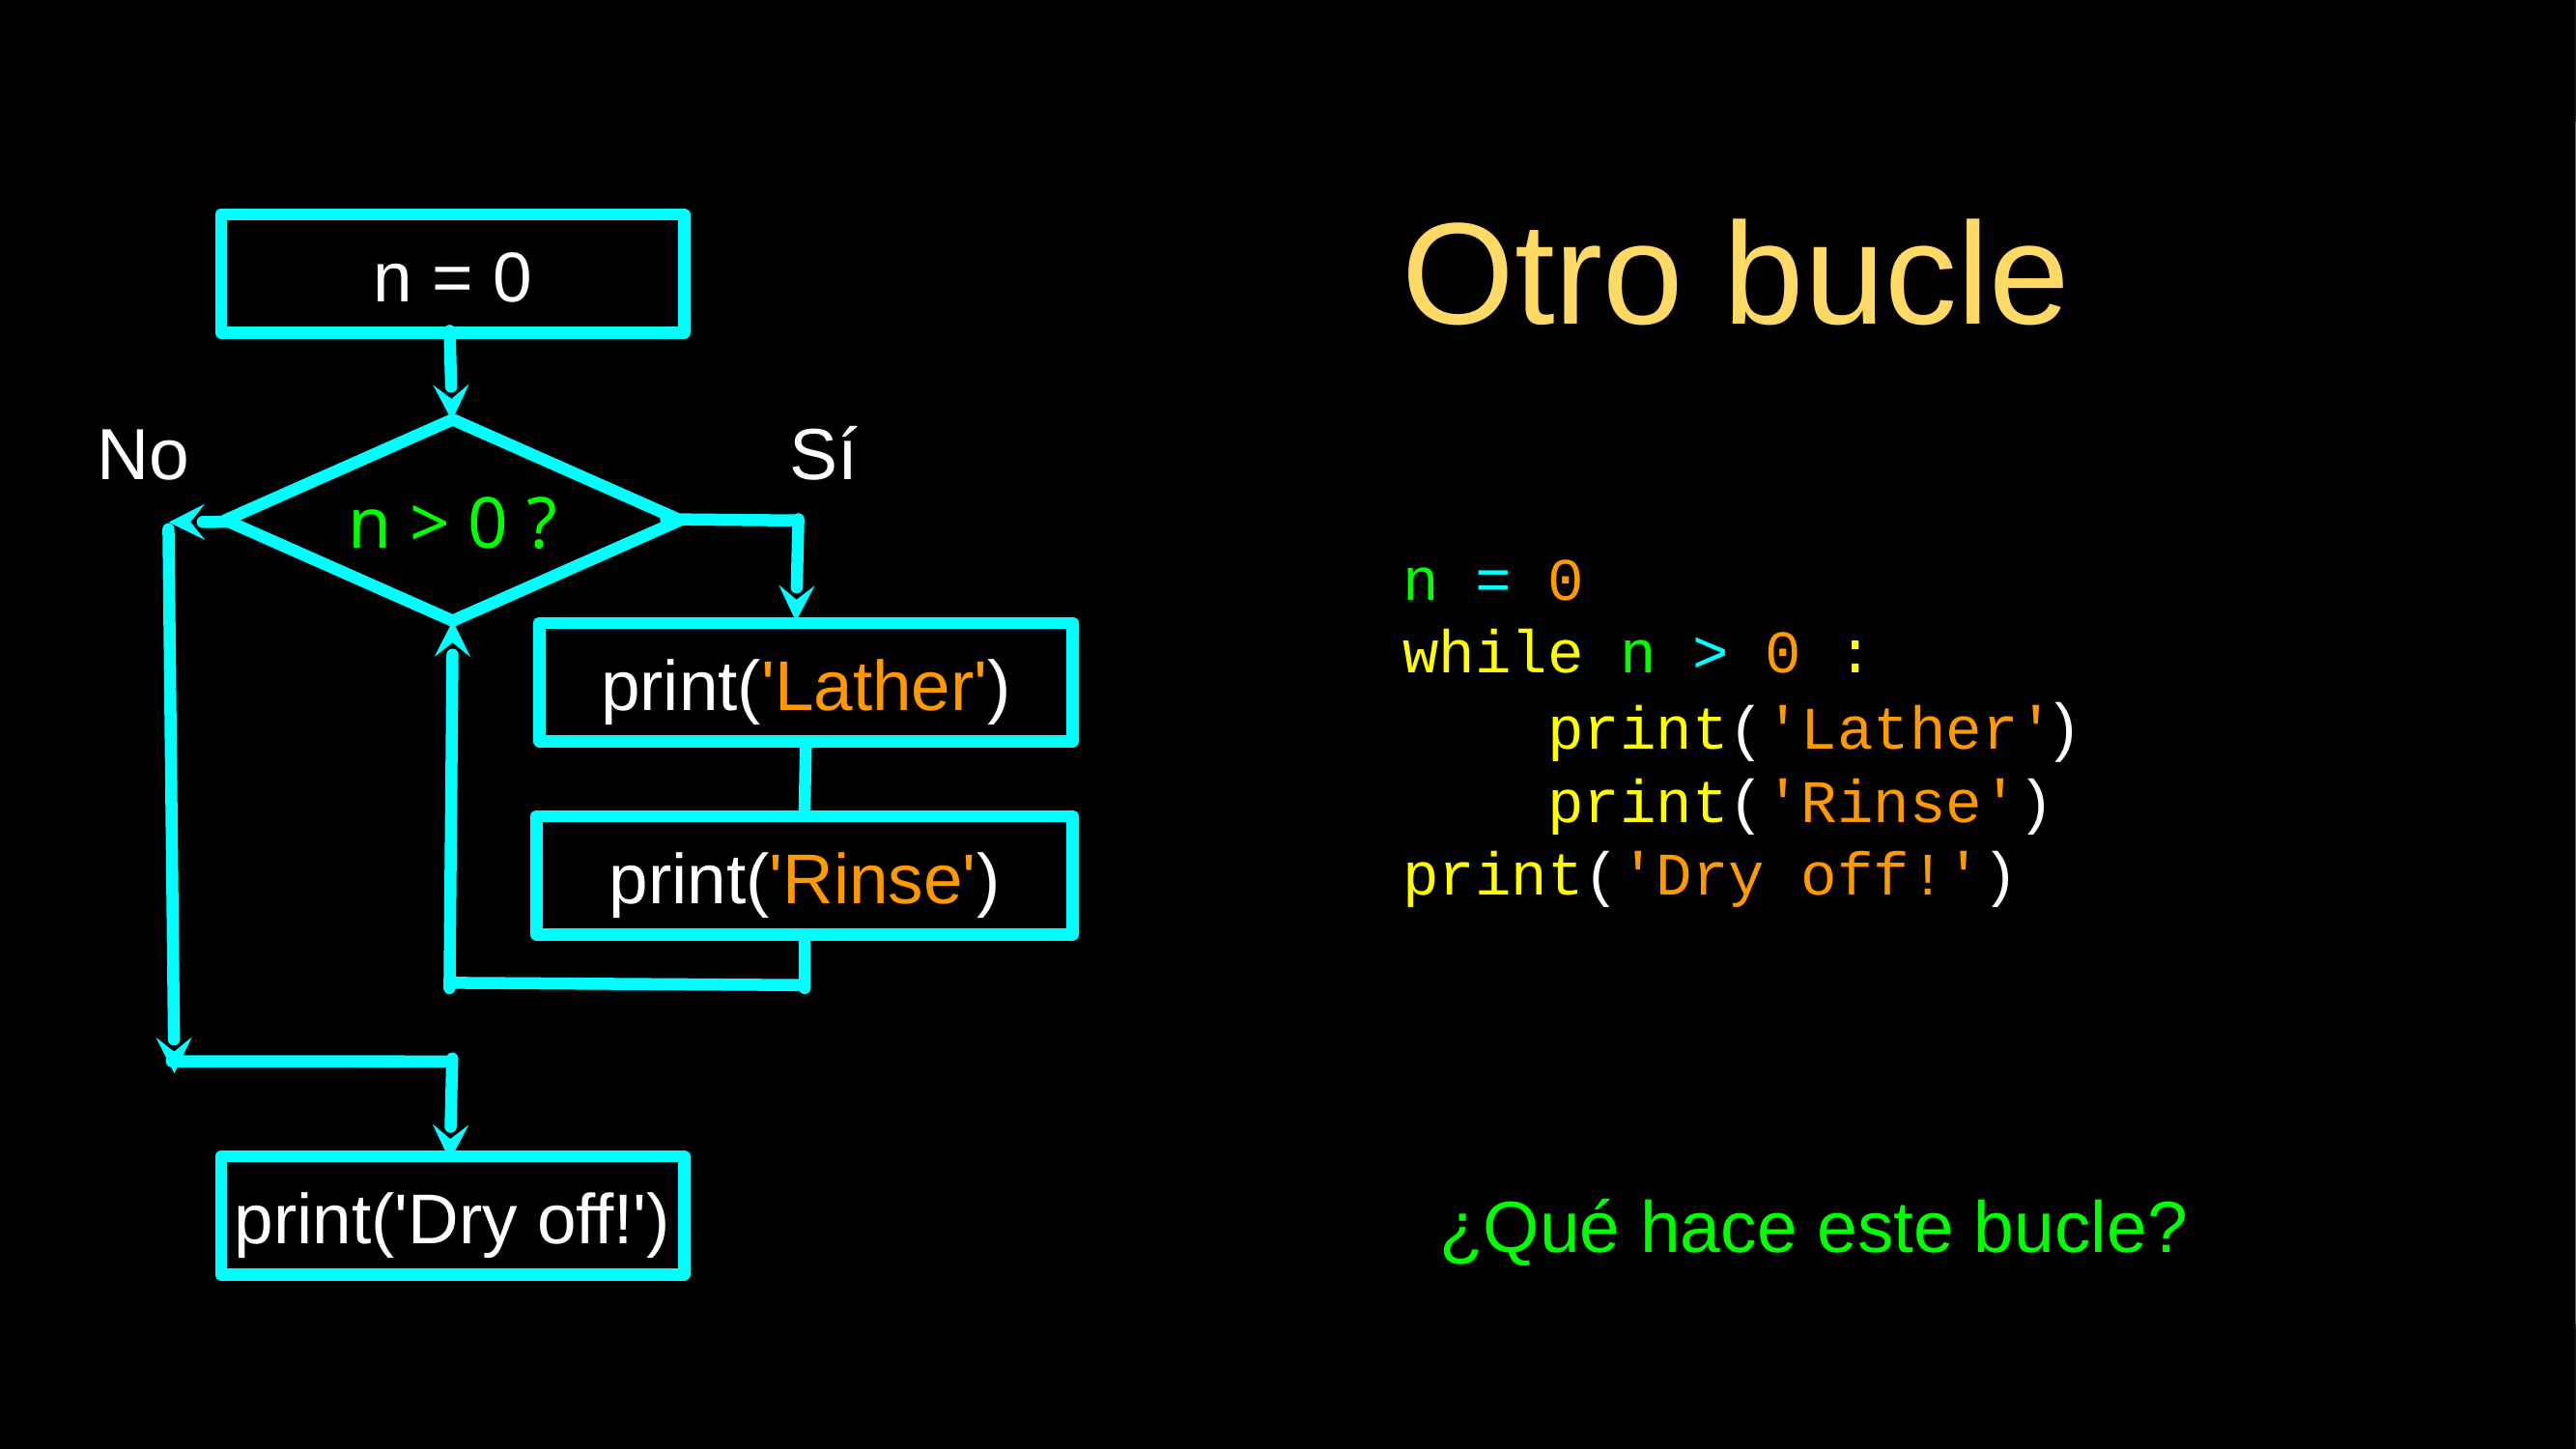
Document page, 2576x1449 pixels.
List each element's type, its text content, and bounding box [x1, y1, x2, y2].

title Otro bucle [1082, 129, 2391, 403]
text_box print('Lather') [539, 622, 1073, 742]
text_box print('Rinse') [536, 815, 1073, 935]
text_box ¿Qué hace este bucle? [1314, 1174, 2313, 1273]
text_box print('Dry off!') [221, 1155, 685, 1275]
text_box n > 0 ? [235, 419, 668, 621]
text_box n = 0 [221, 213, 685, 333]
text_box No [86, 401, 201, 500]
text_box n = 0 while n > 0 : print('Lather') print('Rinse') print('Dry off!') [1402, 503, 2198, 944]
text_box Sí [738, 401, 909, 500]
